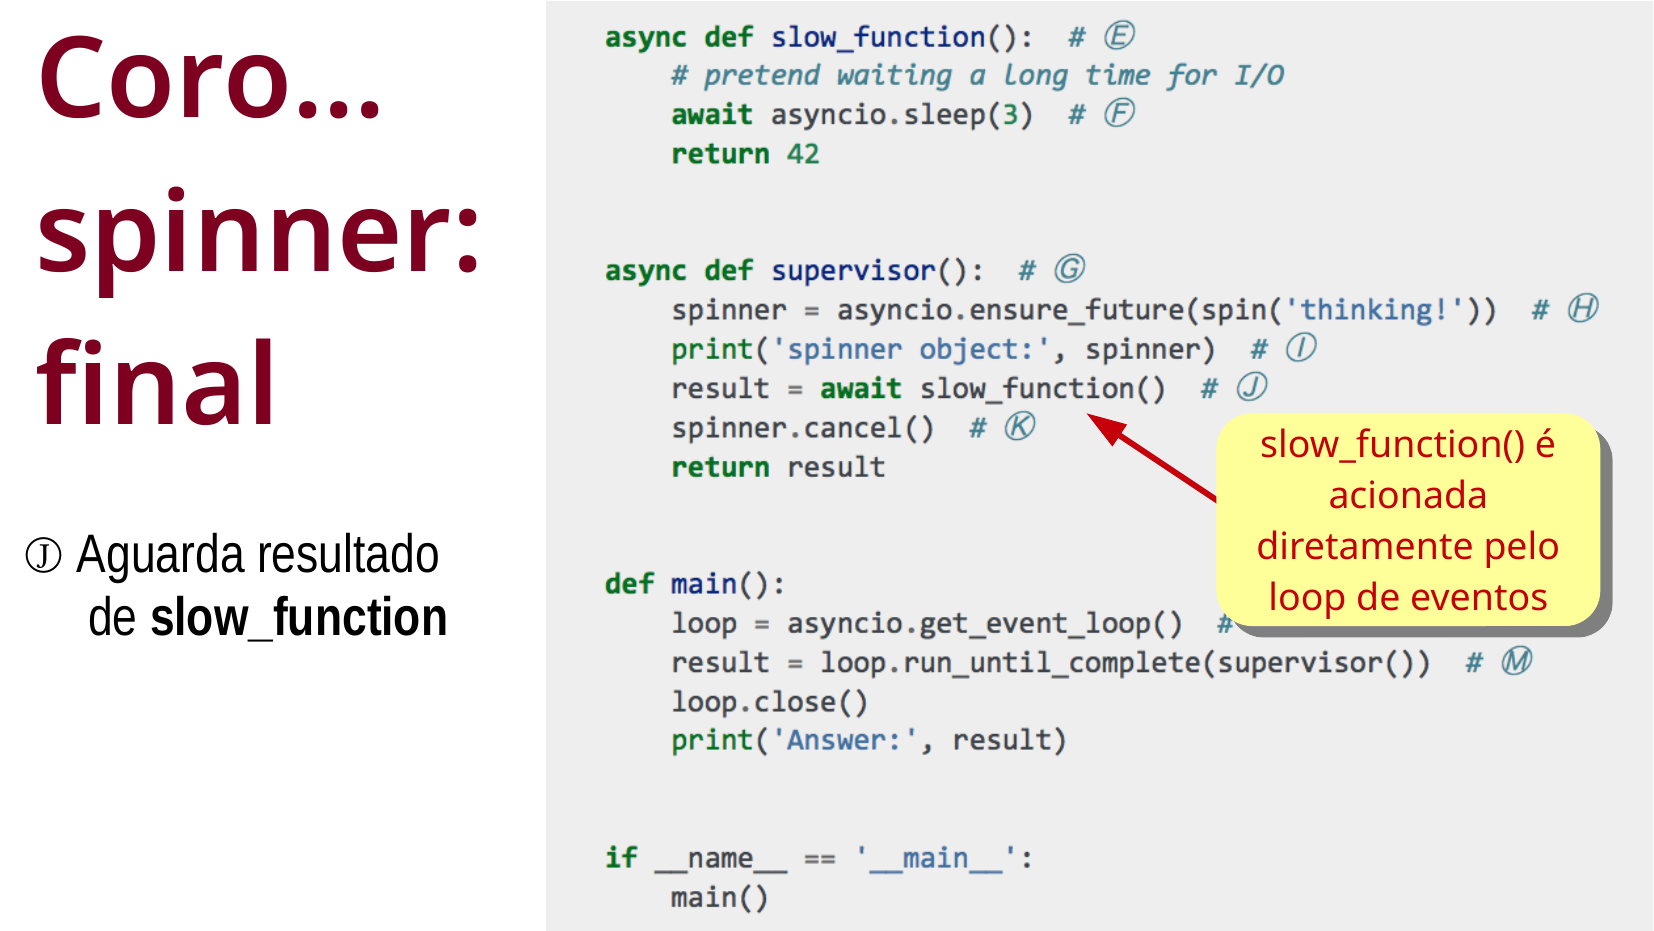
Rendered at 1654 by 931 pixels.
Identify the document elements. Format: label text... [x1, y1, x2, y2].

list Ⓙ Aguarda resultado de slow_function [23, 437, 497, 899]
picture [546, 1, 1654, 931]
title Coro... spinner: final [35, 59, 1571, 396]
text_box slow_function() é acionada diretamente pelo loop de eventos [1216, 413, 1601, 627]
